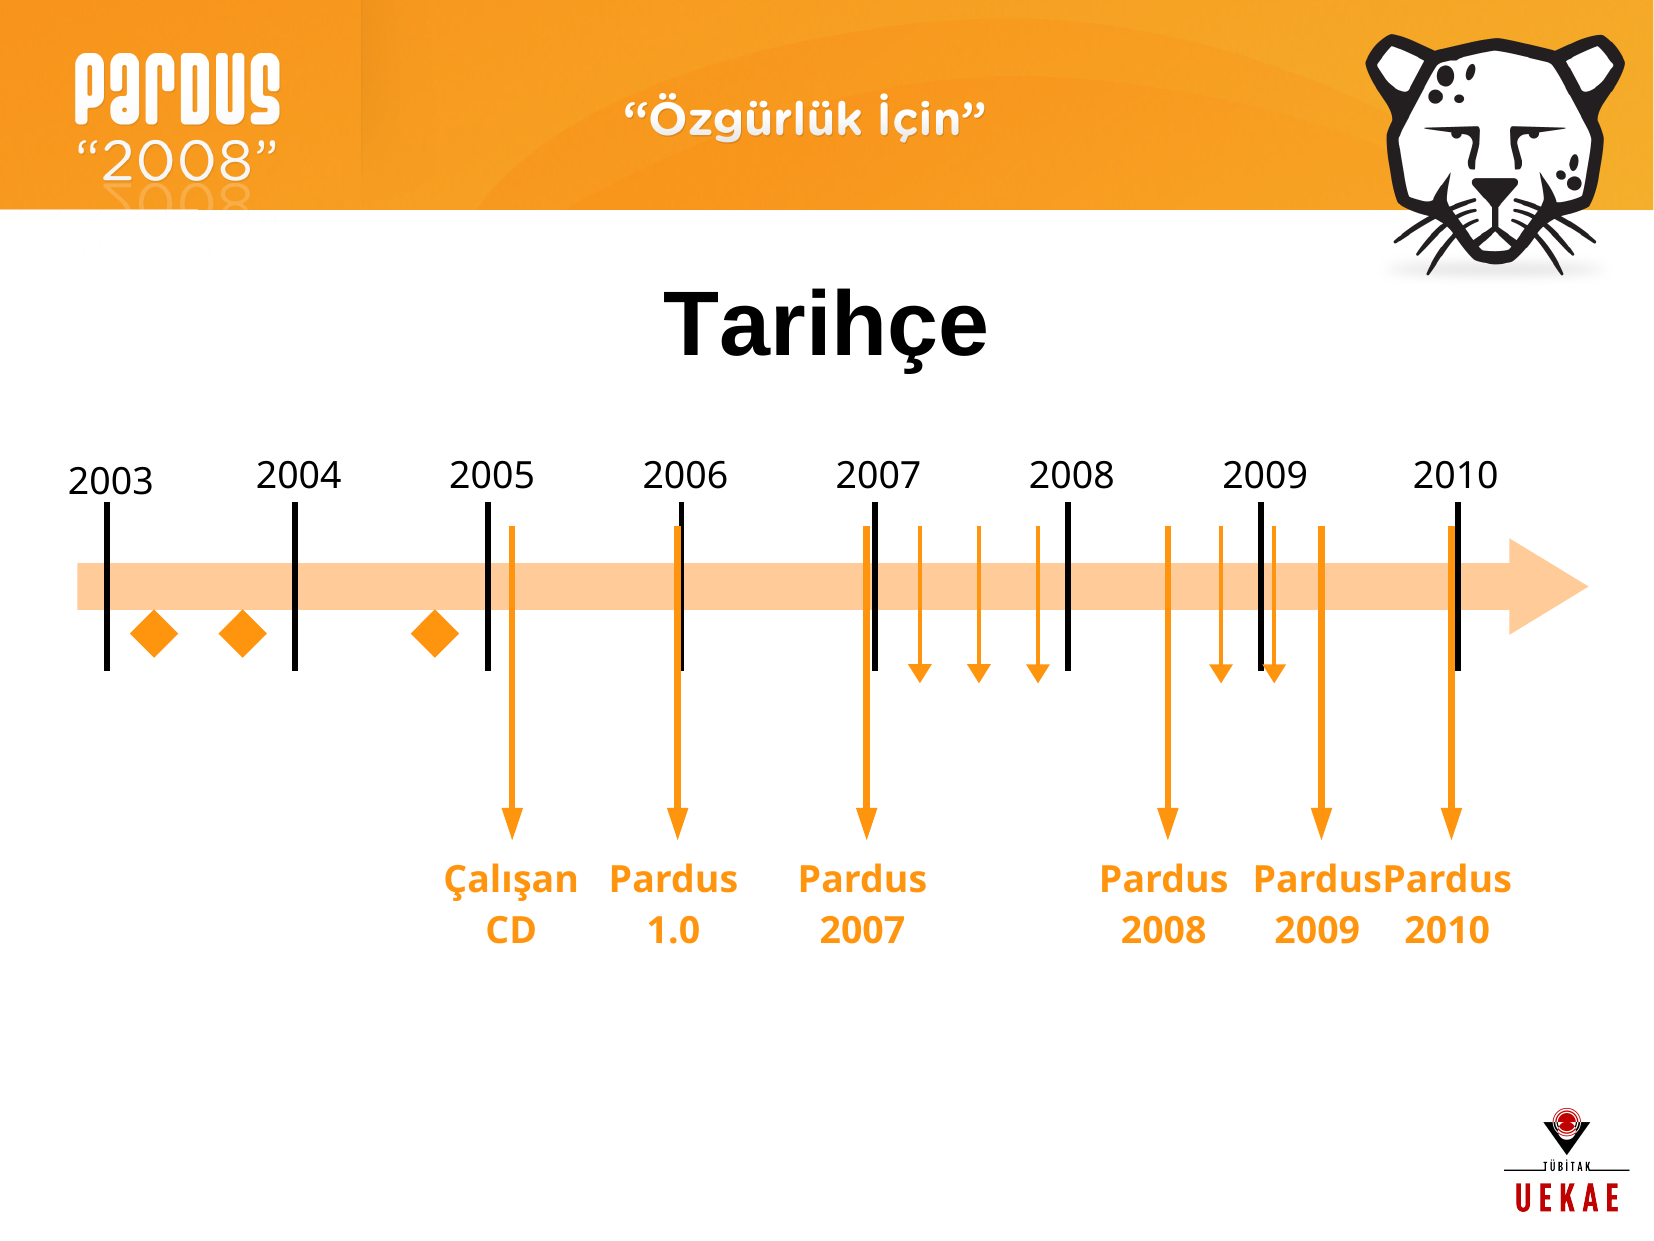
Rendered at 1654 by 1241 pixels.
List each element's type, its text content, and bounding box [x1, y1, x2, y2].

text_box [922, 563, 977, 610]
text_box [1461, 538, 1589, 635]
text_box Pardus 2007 [782, 845, 991, 947]
picture [1500, 1104, 1634, 1215]
text_box 2004 [241, 441, 354, 500]
text_box 2007 [820, 441, 934, 500]
text_box [1325, 563, 1448, 610]
text_box [1264, 563, 1272, 610]
text_box [110, 563, 292, 658]
text_box [77, 563, 104, 610]
text_box [878, 563, 918, 610]
text_box [1223, 563, 1258, 610]
text_box [1071, 563, 1165, 610]
text_box Pardus 2009 [1237, 845, 1367, 947]
text_box Pardus 1.0 [593, 845, 782, 947]
text_box 2008 [1014, 441, 1127, 500]
title Tarihçe [82, 220, 1571, 428]
text_box 2009 [1207, 441, 1321, 500]
text_box Pardus 2008 [1084, 845, 1237, 947]
text_box [491, 563, 509, 610]
picture [0, 0, 1654, 293]
text_box [298, 563, 485, 658]
text_box Çalışan CD [428, 845, 593, 947]
text_box 2010 [1398, 441, 1511, 500]
text_box [1040, 563, 1065, 610]
text_box [981, 563, 1036, 610]
text_box [1171, 563, 1219, 610]
text_box 2003 [53, 447, 166, 506]
text_box [515, 563, 674, 610]
text_box 2005 [434, 441, 547, 500]
text_box 2006 [627, 441, 741, 500]
text_box [1276, 563, 1318, 610]
text_box Pardus 2010 [1367, 845, 1576, 947]
text_box [684, 563, 863, 610]
